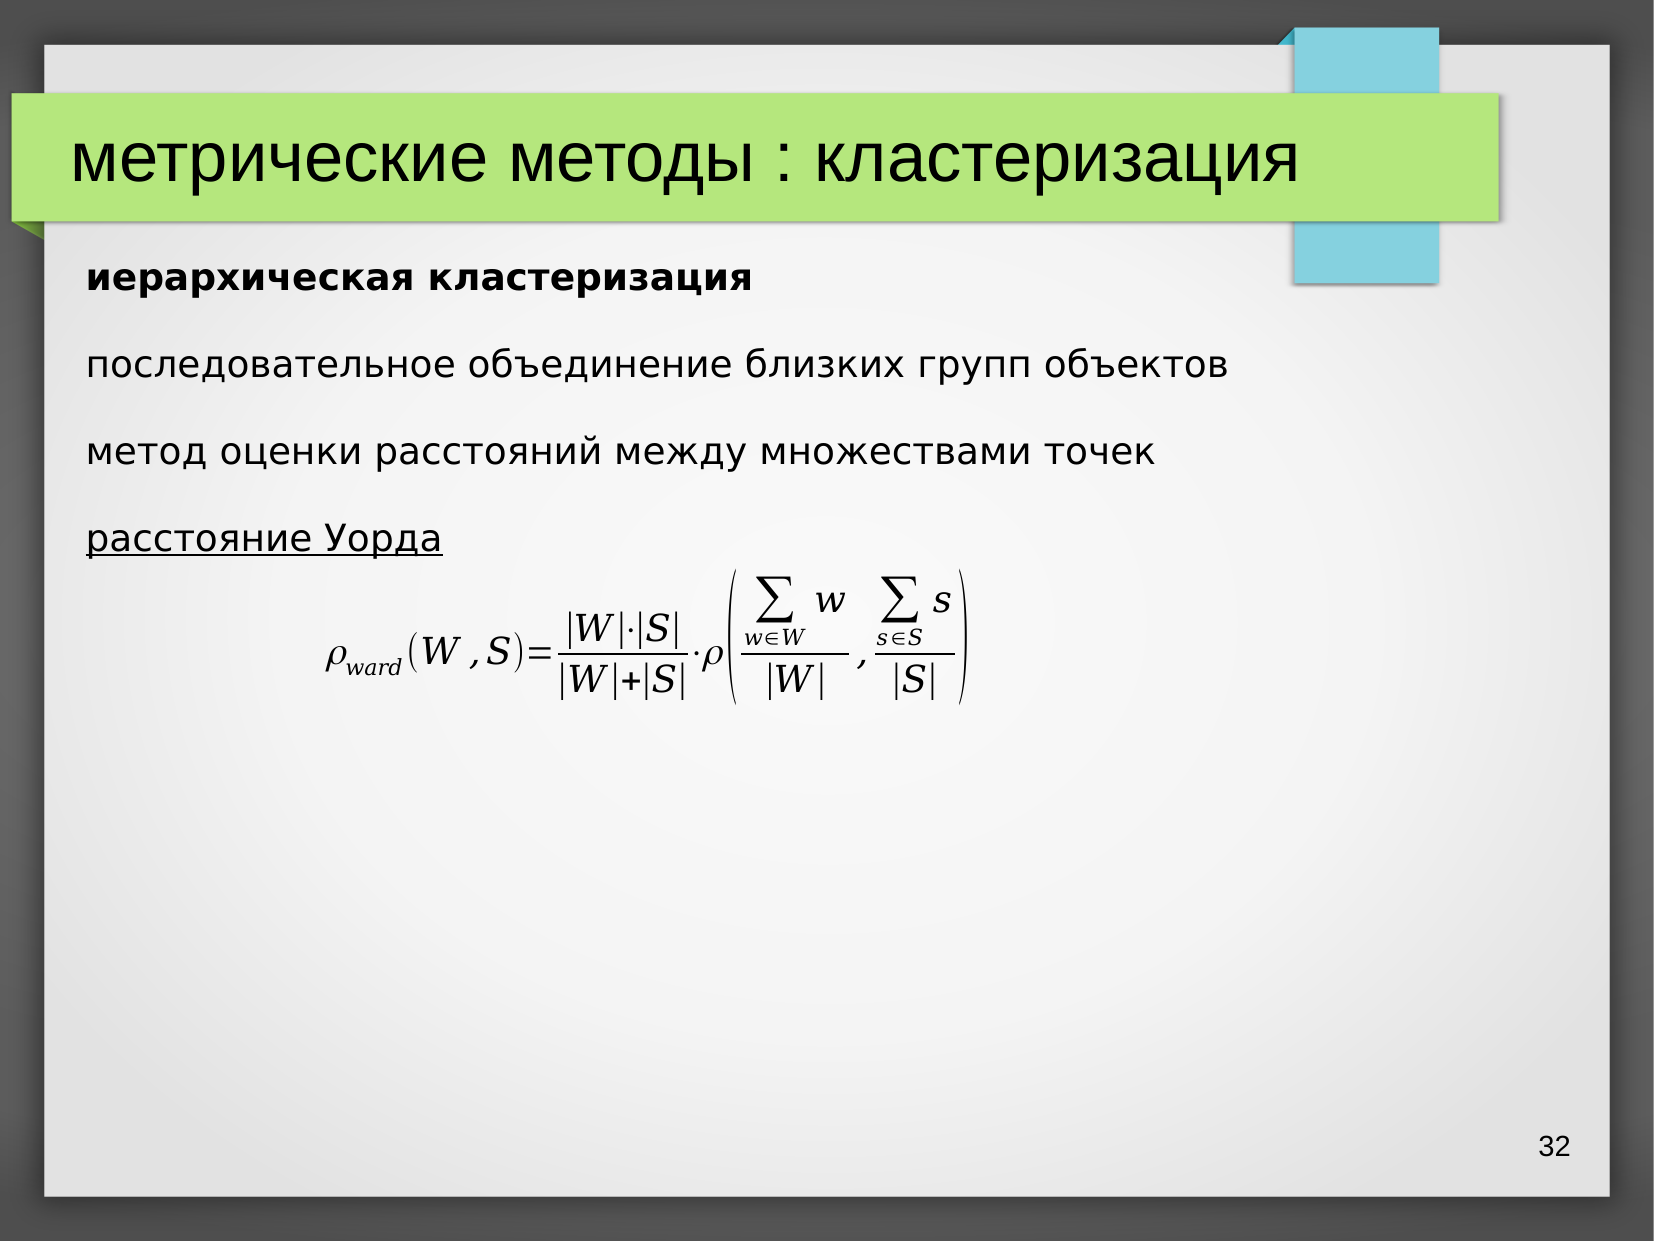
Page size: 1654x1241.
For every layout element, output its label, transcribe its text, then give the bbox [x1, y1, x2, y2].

chart [318, 567, 977, 709]
title метрические методы : кластеризация [70, 117, 1382, 197]
picture [0, 0, 1654, 1241]
text_box иерархическая кластеризация последовательное объединение близких групп объектов метод оценки расстояний между множествами точек расстояние Уорда [70, 248, 1560, 582]
